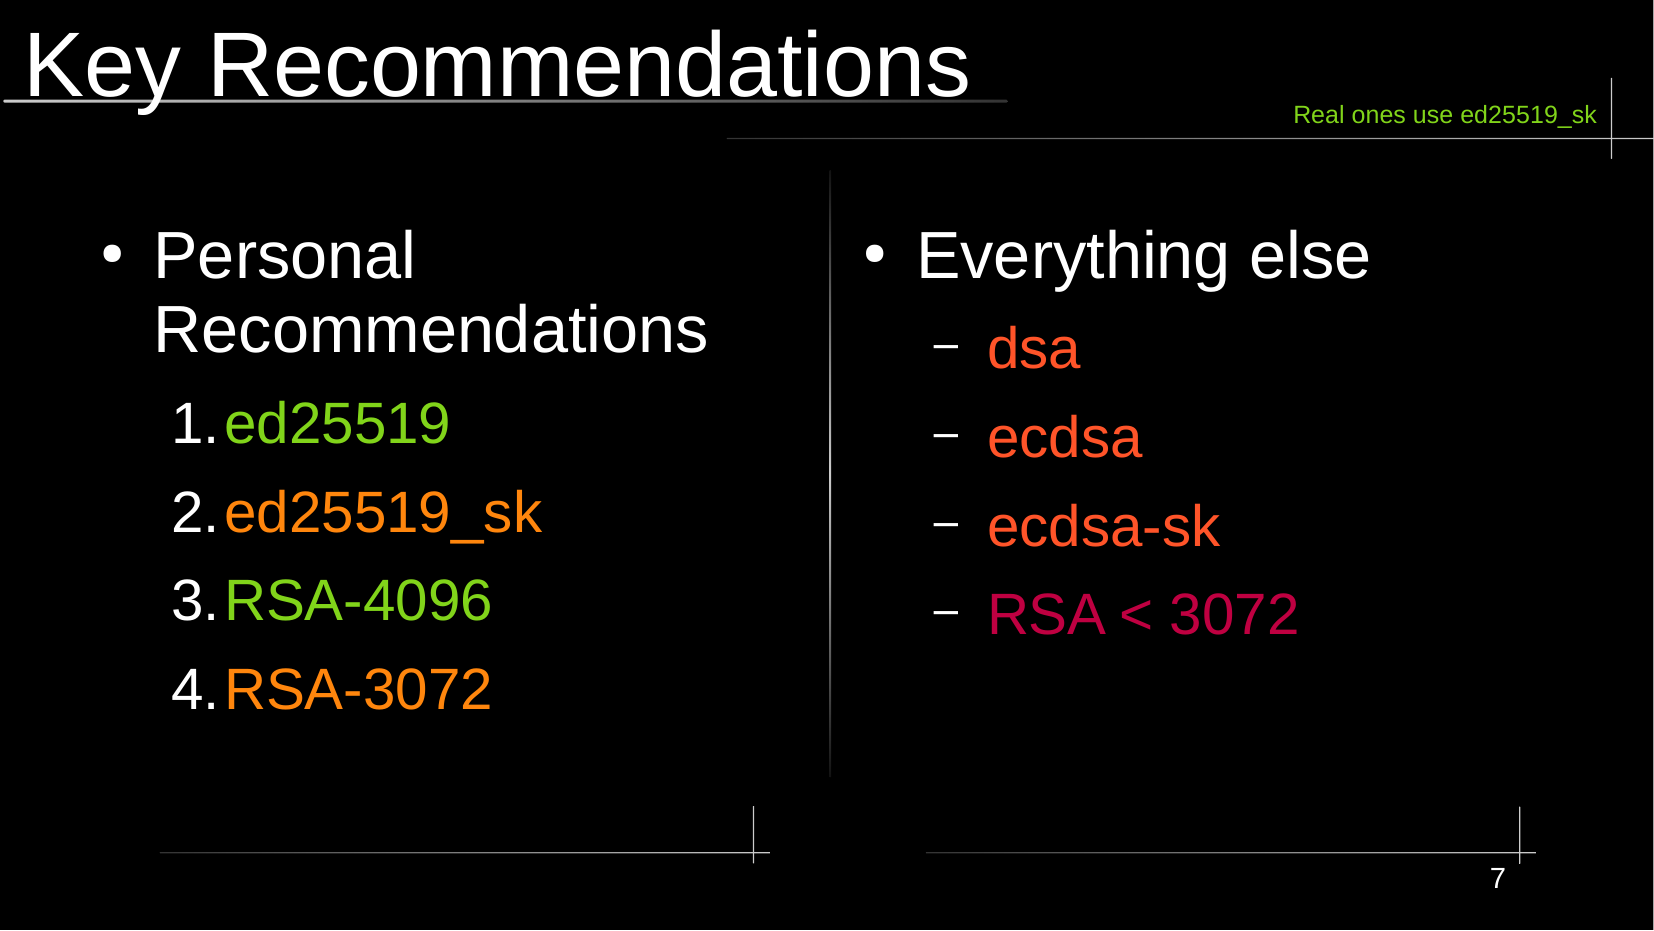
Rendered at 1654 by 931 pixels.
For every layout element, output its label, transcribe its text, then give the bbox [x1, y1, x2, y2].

text_box Real ones use ed25519_sk [1012, 93, 1613, 137]
title Key Recommendations [23, 11, 1589, 119]
list Everything else dsa ecdsa ecdsa-sk RSA < 3072 [845, 217, 1572, 758]
list Personal Recommendations ed25519 ed25519_sk RSA-4096 RSA-3072 [82, 217, 809, 758]
